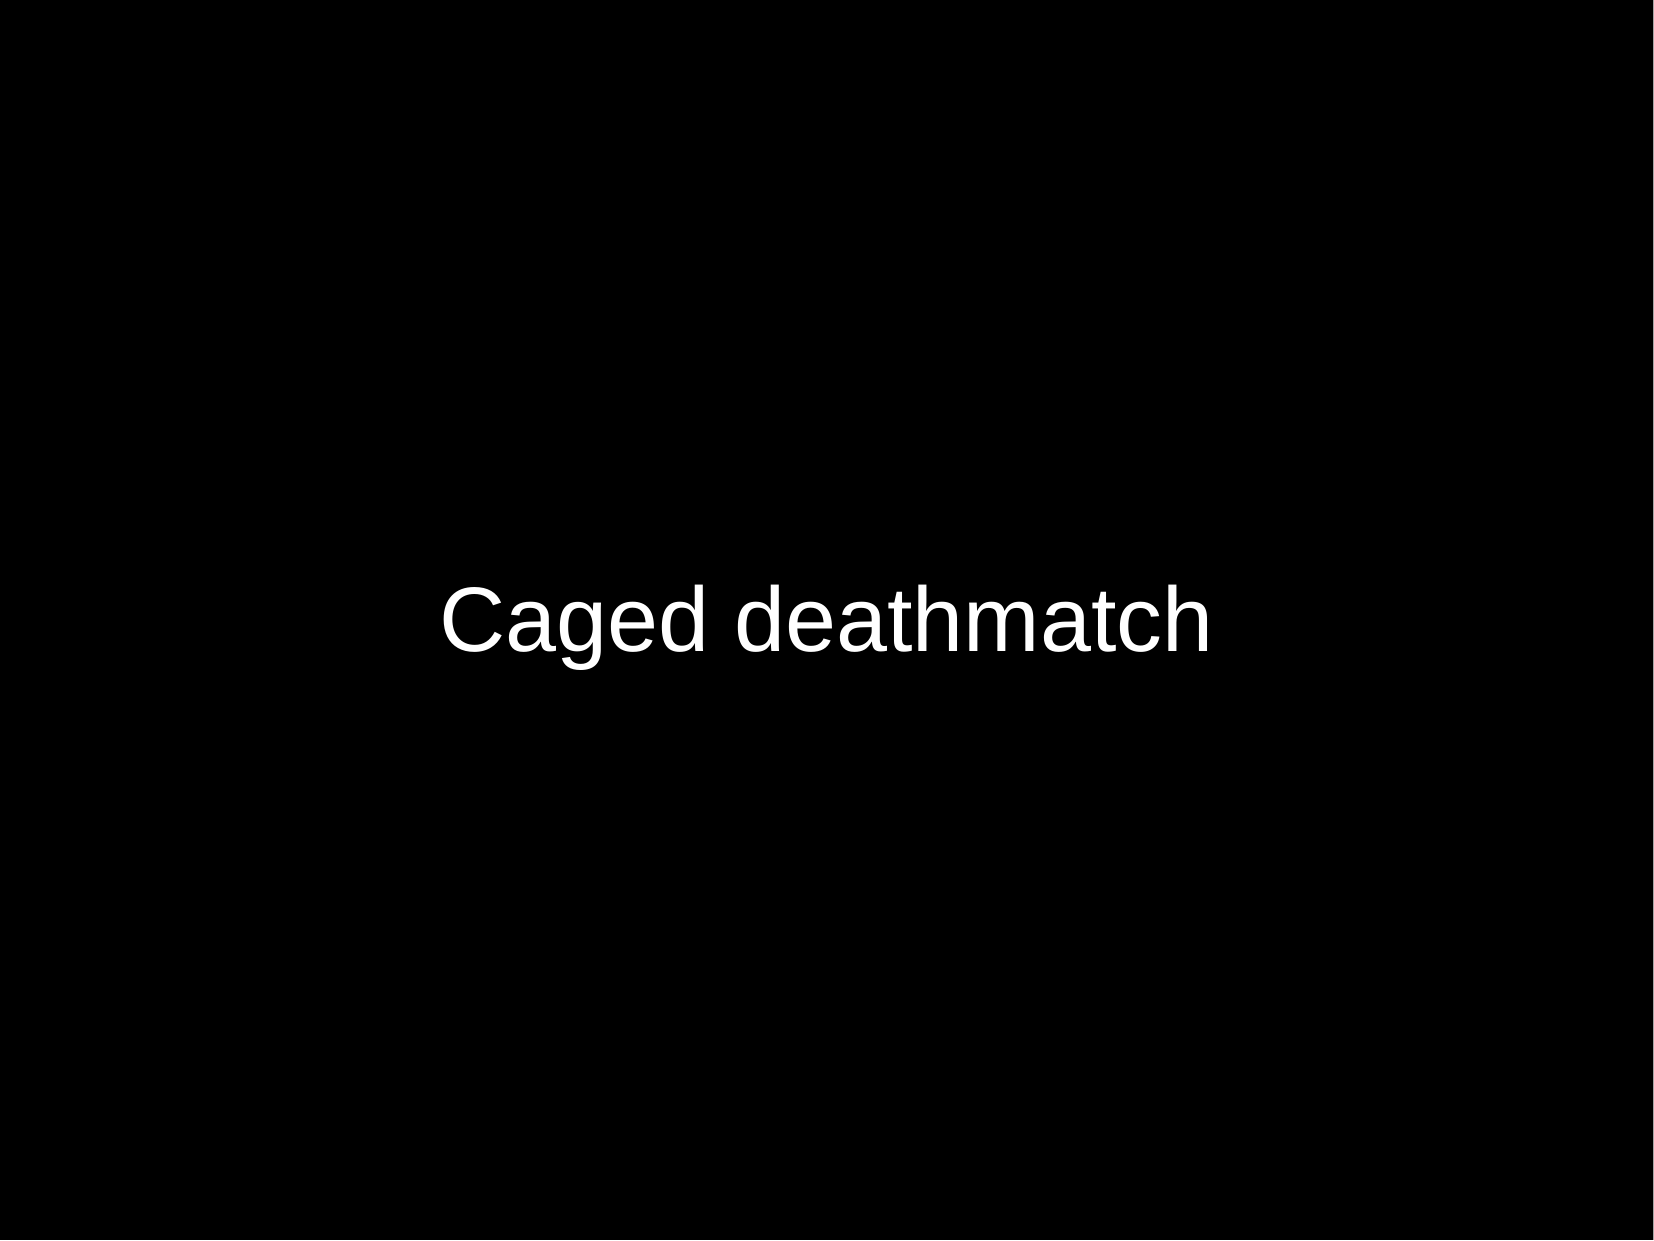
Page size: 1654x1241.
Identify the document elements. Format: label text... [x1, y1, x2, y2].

title Caged deathmatch [82, 516, 1571, 724]
